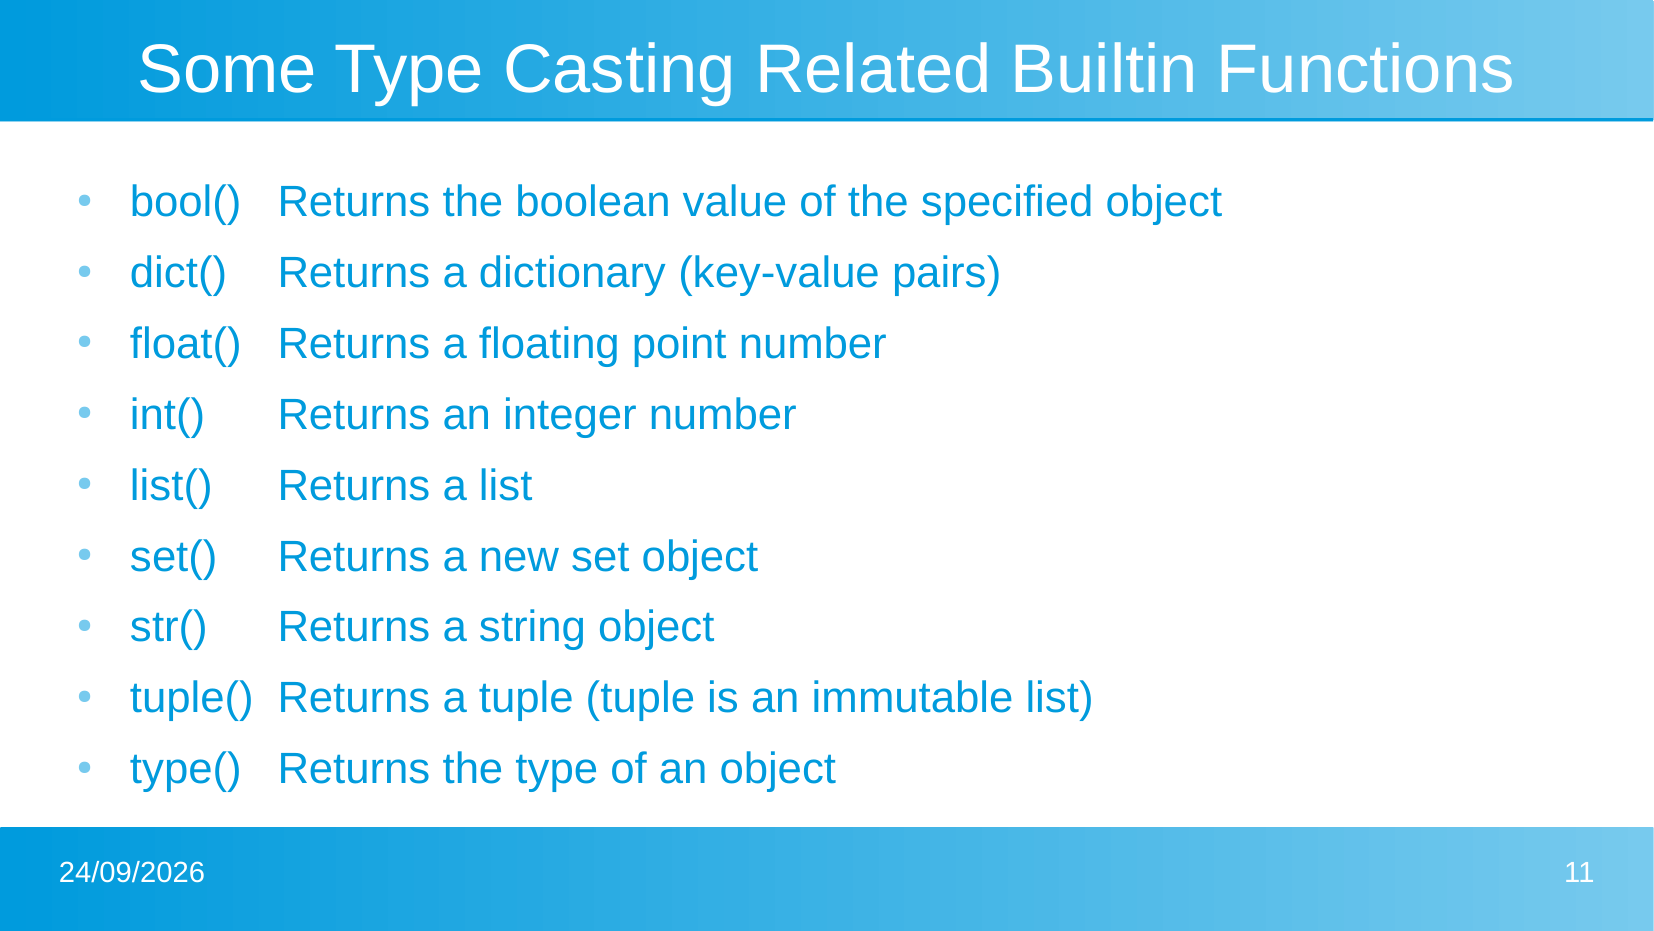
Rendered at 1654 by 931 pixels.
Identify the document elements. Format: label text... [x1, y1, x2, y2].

title Some Type Casting Related Builtin Functions [59, 29, 1595, 108]
list bool() Returns the boolean value of the specified object dict() Returns a dictionary (key-value pairs) float() Returns a floating point number int() Returns an integer number list() Returns a list set() Returns a new set object str() Returns a string object tuple() Returns a tuple (tuple is an immutable list) type() Returns the type of an object [59, 177, 1595, 768]
